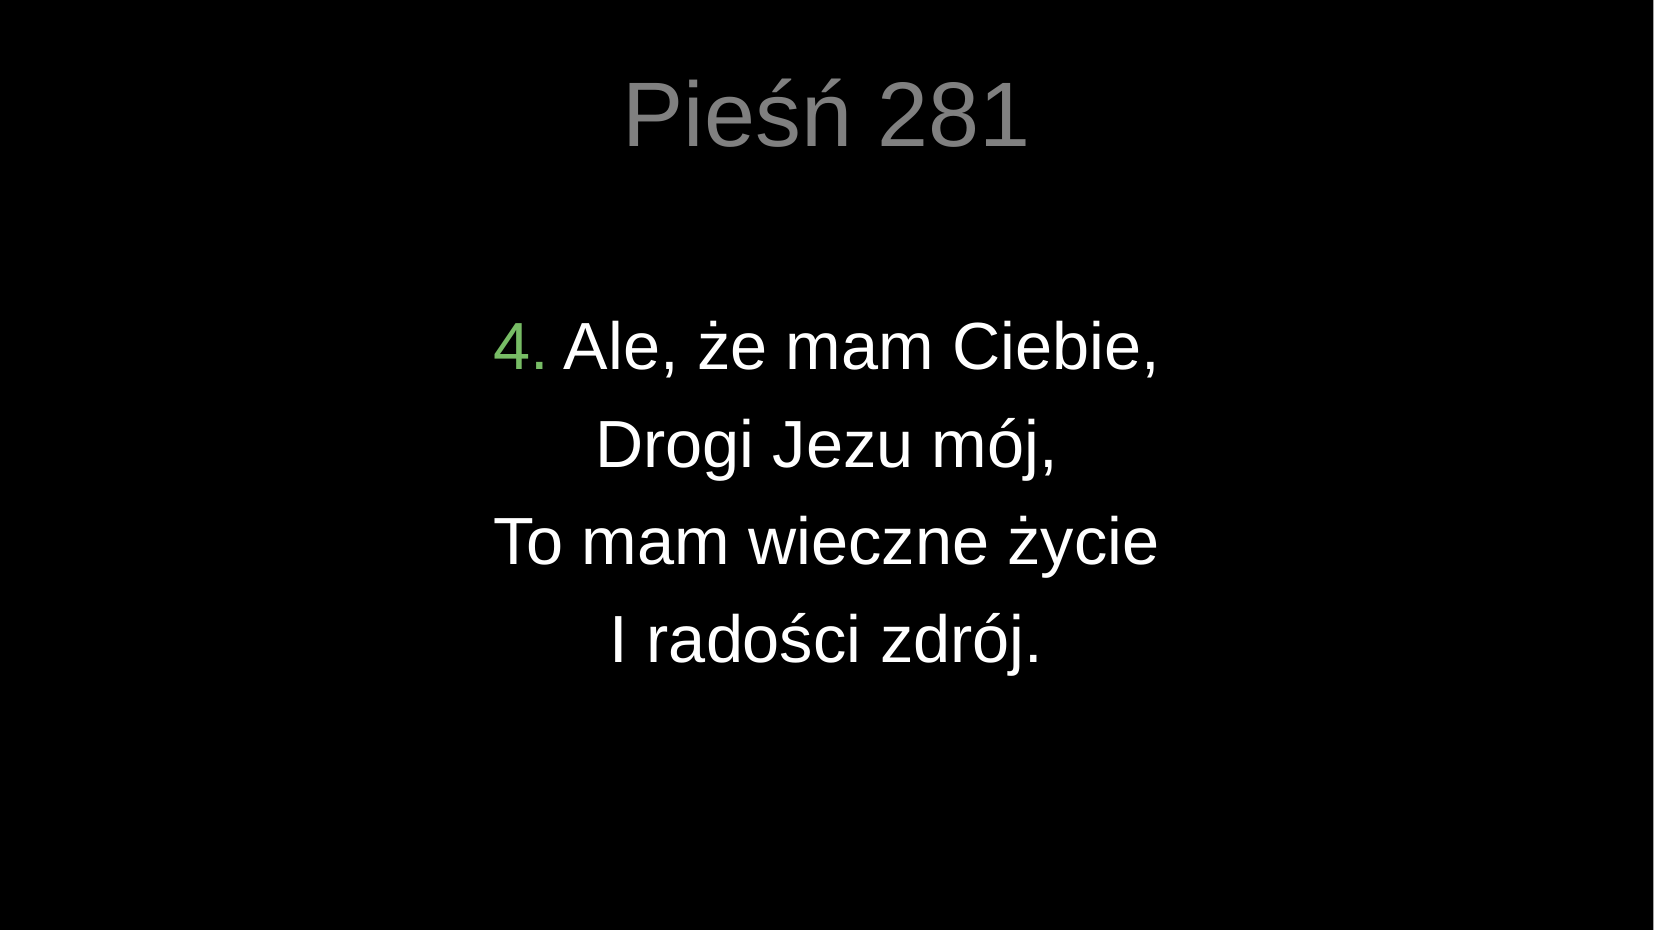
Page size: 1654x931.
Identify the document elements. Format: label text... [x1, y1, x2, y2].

title Pieśń 281 [82, 37, 1571, 193]
subtitle 4. Ale, że mam Ciebie, Drogi Jezu mój, To mam wieczne życie I radości zdrój. [82, 217, 1571, 757]
